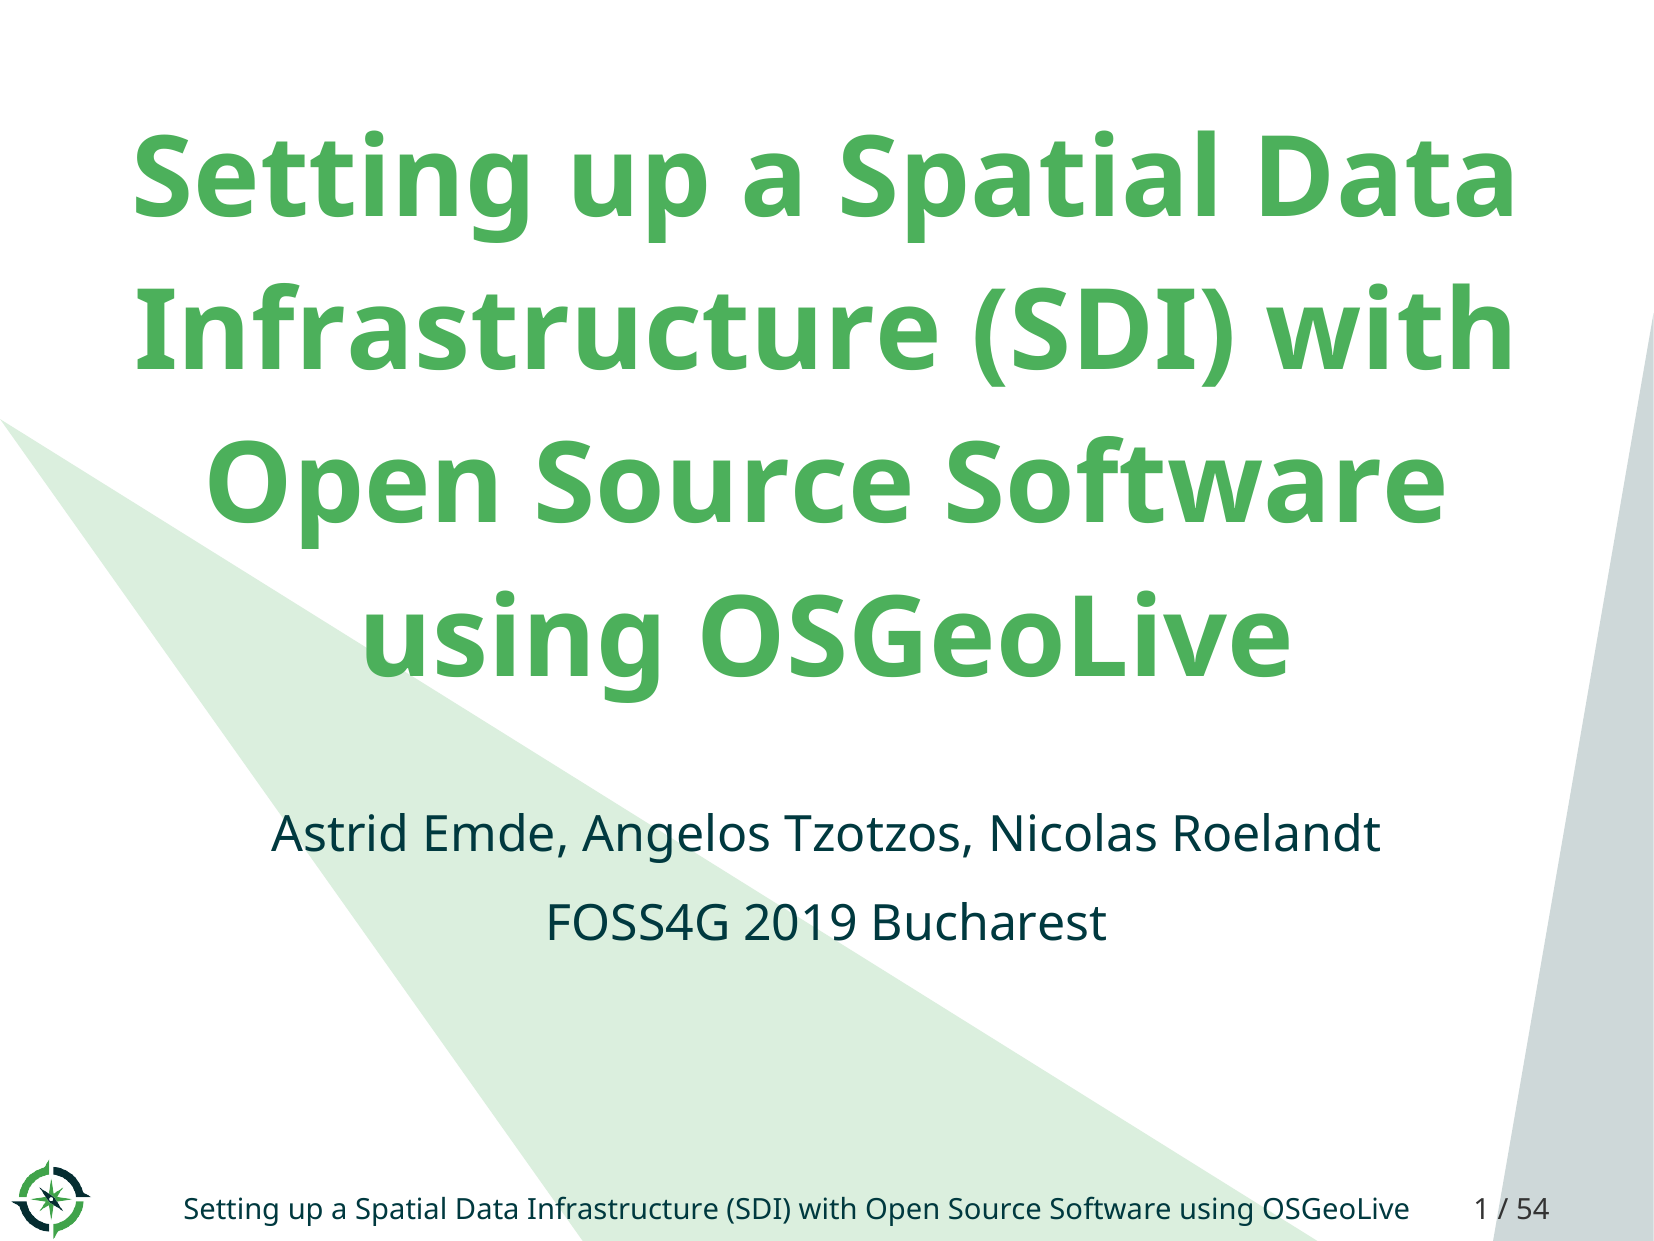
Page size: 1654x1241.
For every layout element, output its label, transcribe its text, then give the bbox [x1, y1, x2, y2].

text_box Setting up a Spatial Data Infrastructure (SDI) with Open Source Software using OSGeoLive Astrid Emde, Angelos Tzotzos, Nicolas Roelandt FOSS4G 2019 Bucharest [59, 88, 1595, 964]
picture [10, 1158, 92, 1240]
